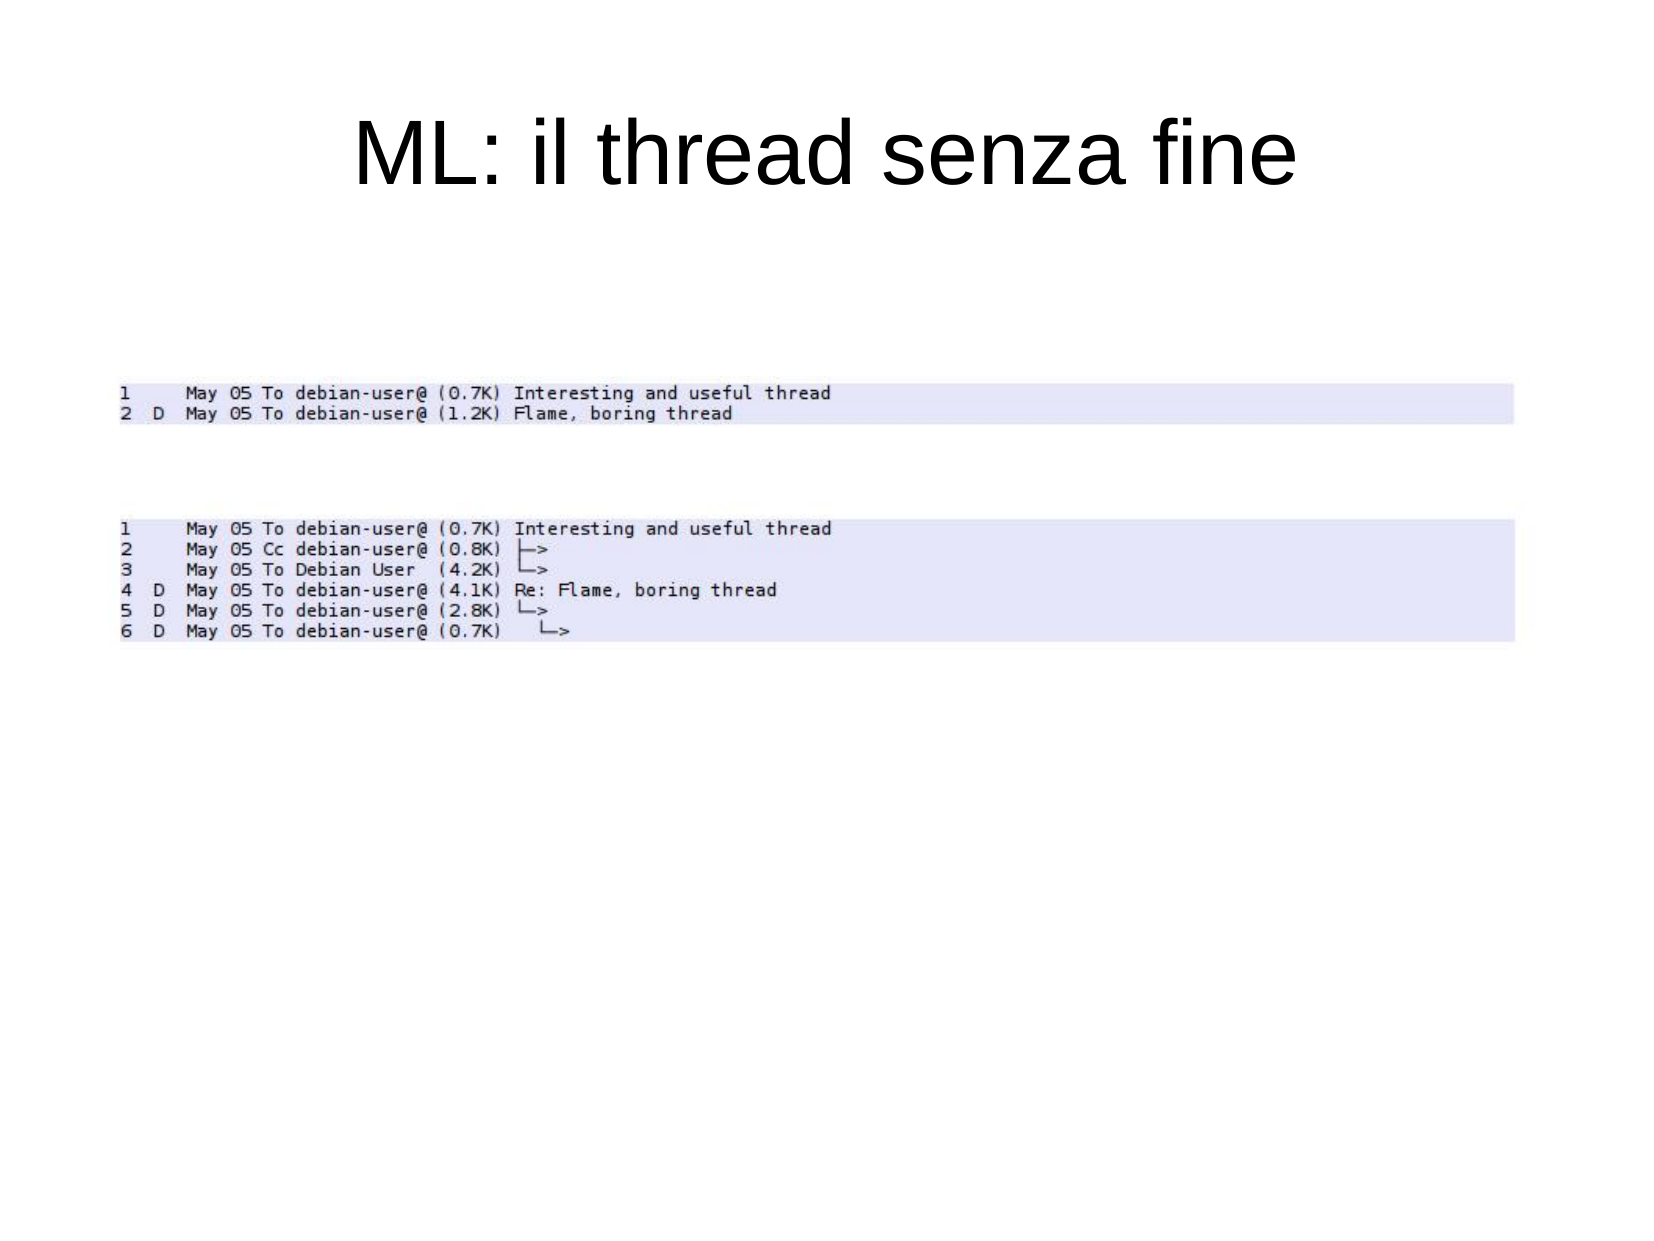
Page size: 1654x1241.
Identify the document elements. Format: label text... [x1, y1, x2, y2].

title ML: il thread senza fine [82, 49, 1571, 257]
picture [106, 376, 1533, 438]
picture [108, 502, 1545, 650]
